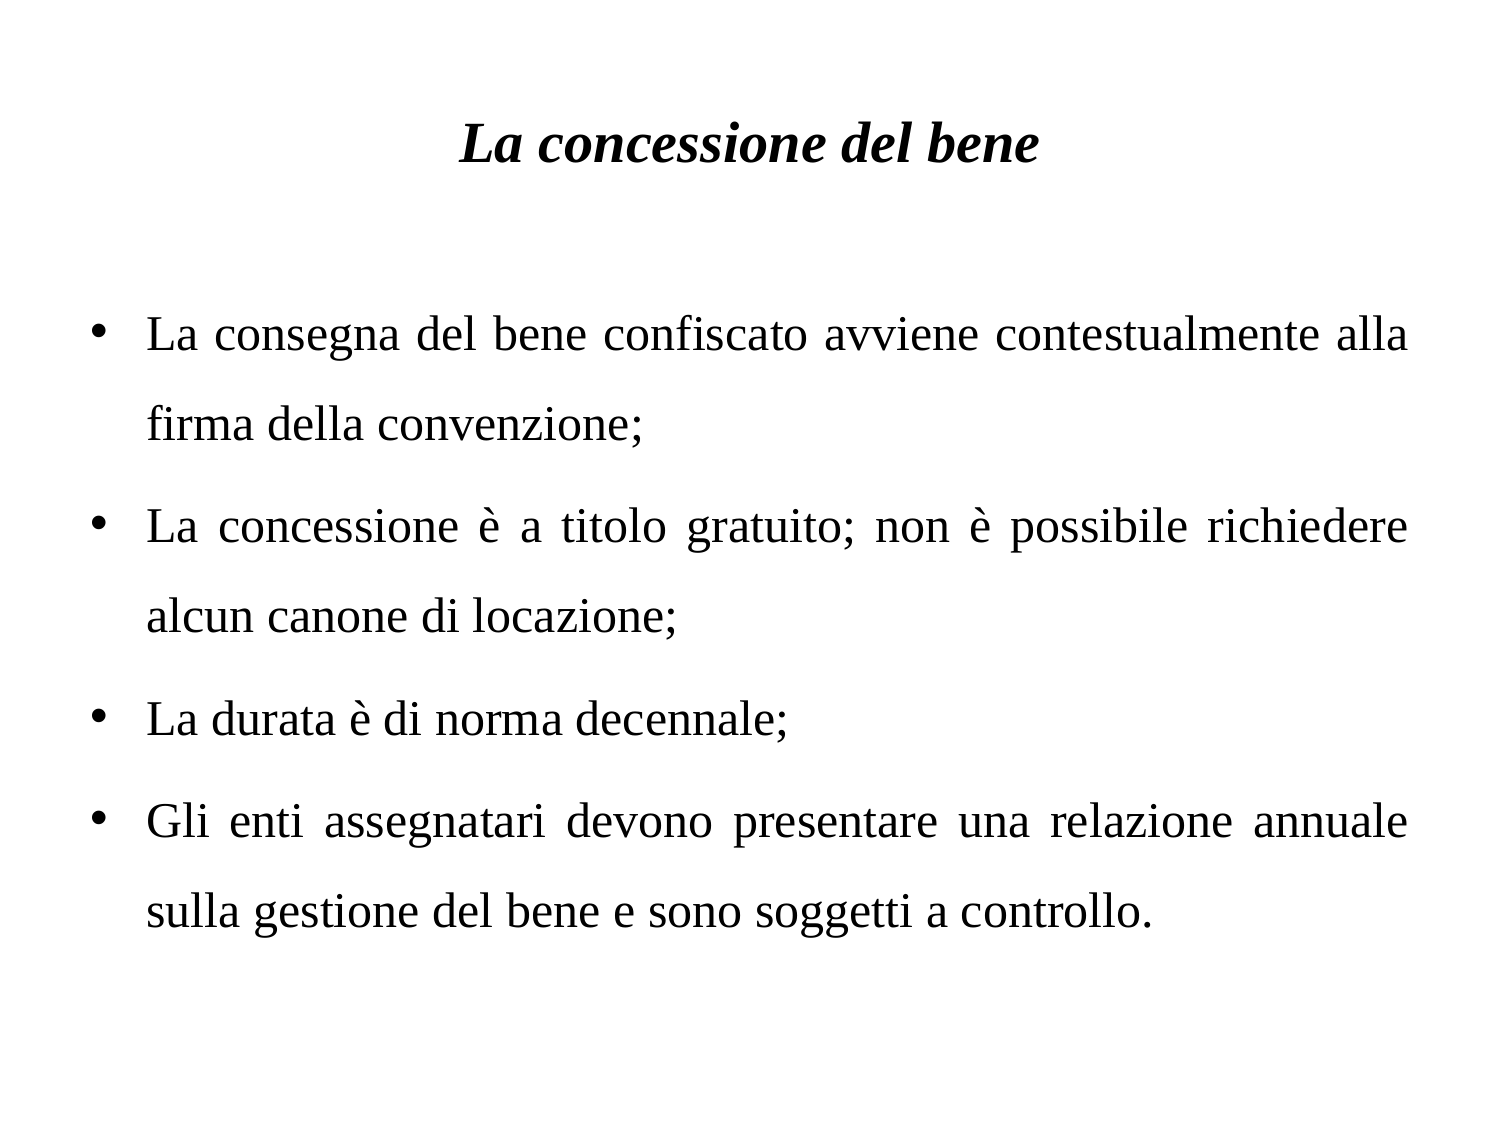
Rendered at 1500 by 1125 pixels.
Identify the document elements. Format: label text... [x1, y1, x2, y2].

title La concessione del bene [75, 45, 1426, 233]
list La consegna del bene confiscato avviene contestualmente alla firma della convenzione; La concessione è a titolo gratuito; non è possibile richiedere alcun canone di locazione; La durata è di norma decennale; Gli enti assegnatari devono presentare una relazione annuale sulla gestione del bene e sono soggetti a controllo. [75, 262, 1426, 1005]
